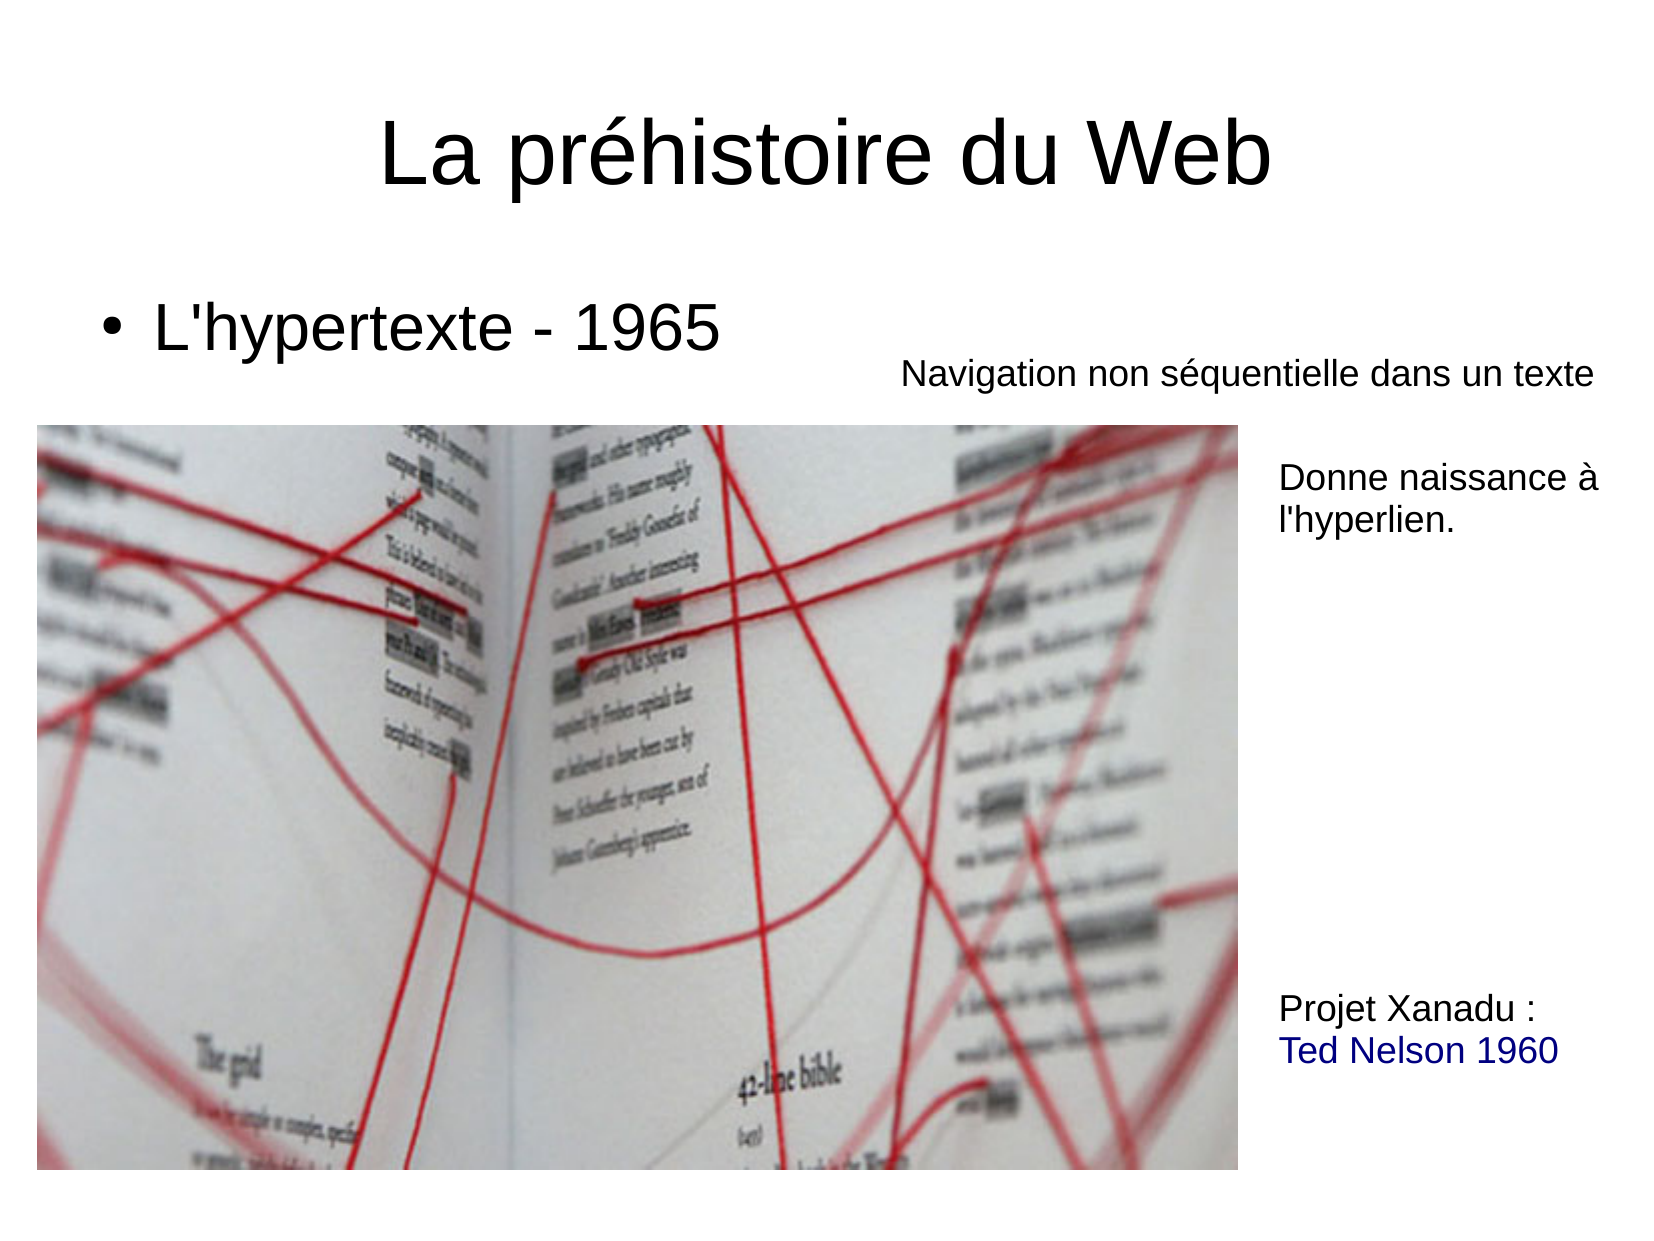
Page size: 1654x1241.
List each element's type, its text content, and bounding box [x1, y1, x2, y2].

text_box Navigation non séquentielle dans un texte [885, 344, 1610, 402]
text_box Donne naissance à l'hyperlien. [1263, 448, 1624, 548]
picture [37, 425, 1238, 1170]
title La préhistoire du Web [82, 49, 1571, 257]
list L'hypertexte - 1965 [82, 290, 1538, 1010]
text_box Projet Xanadu : Ted Nelson 1960 [1263, 980, 1574, 1122]
